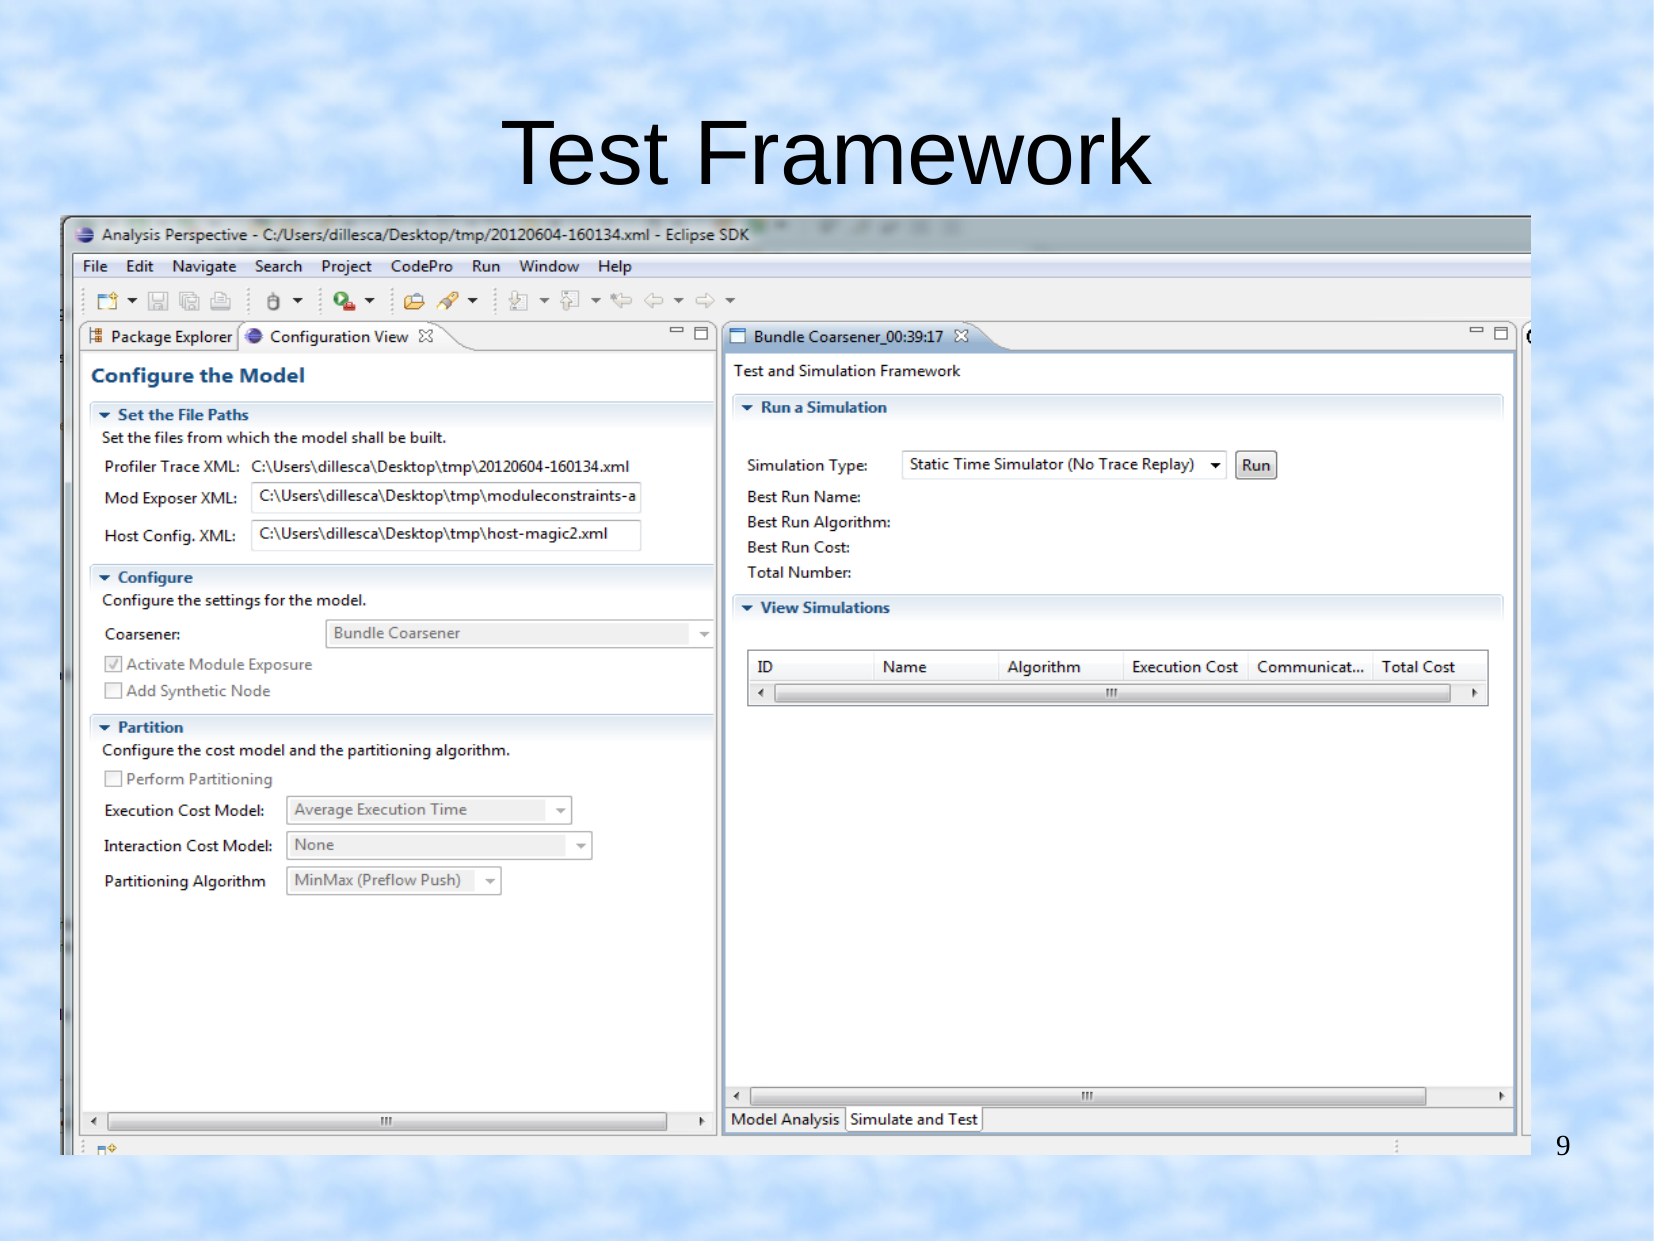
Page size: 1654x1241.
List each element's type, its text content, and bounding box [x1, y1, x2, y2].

picture [0, 0, 1654, 1241]
title Test Framework [82, 49, 1571, 257]
